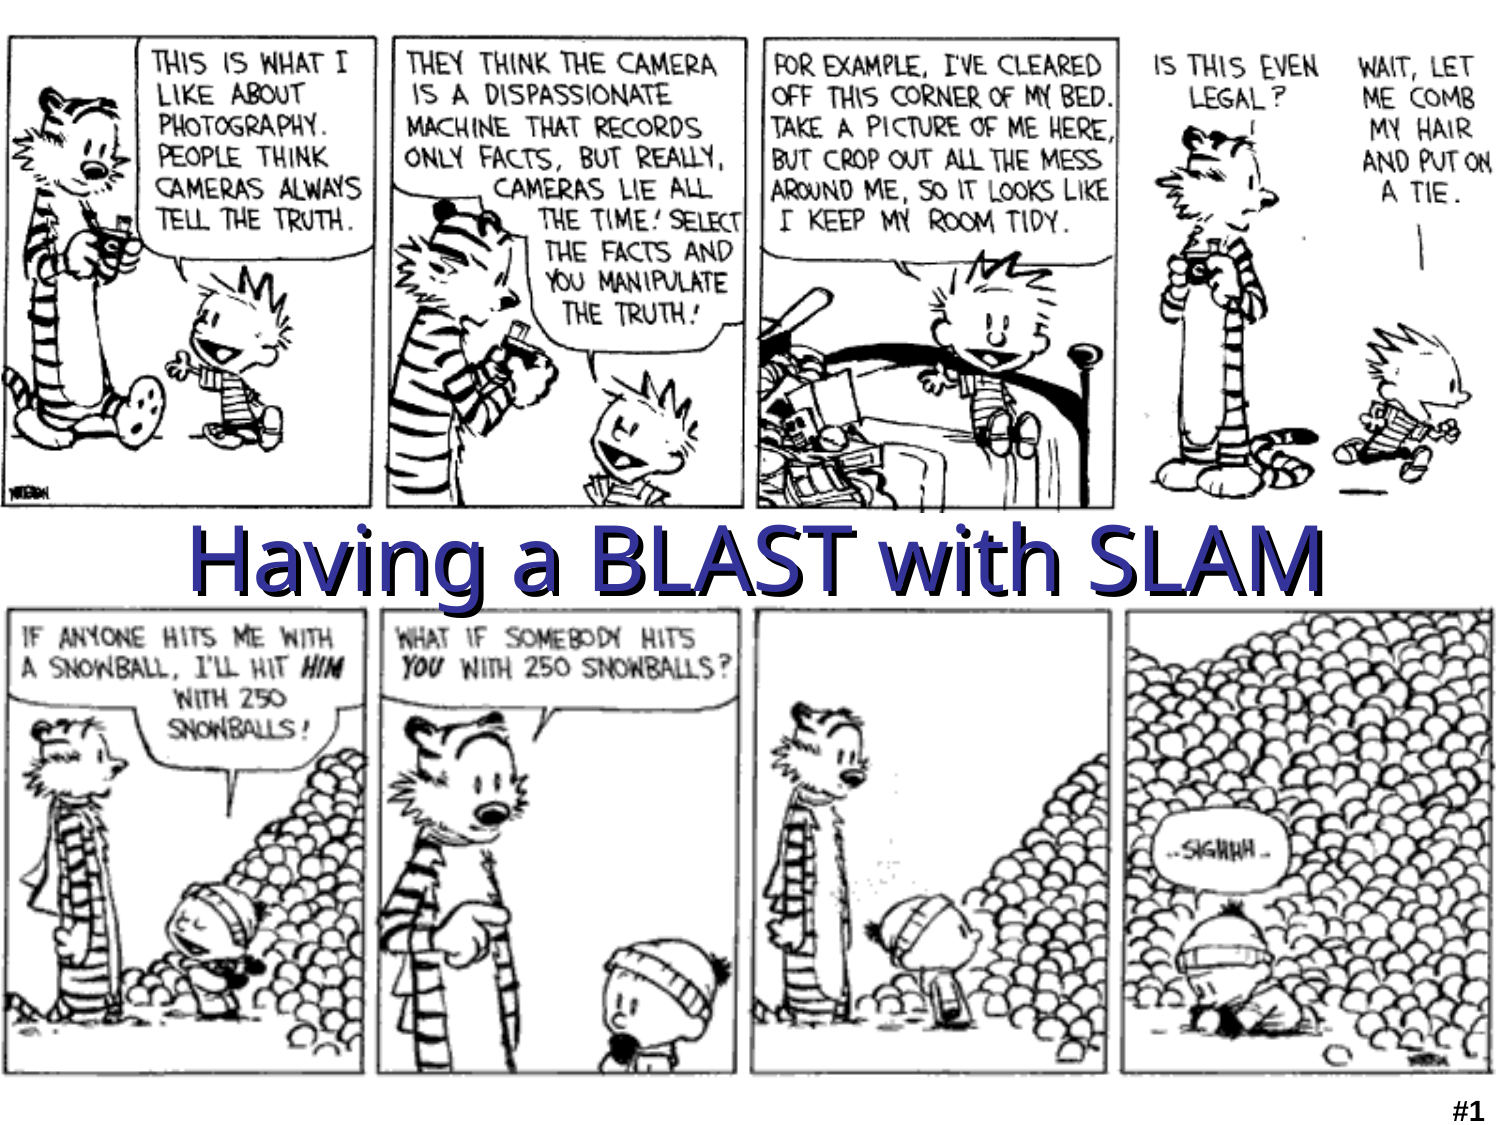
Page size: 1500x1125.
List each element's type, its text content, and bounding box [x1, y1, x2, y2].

picture [0, 599, 1500, 1080]
picture [0, 30, 1500, 513]
title Having a BLAST with SLAM [24, 262, 1488, 851]
